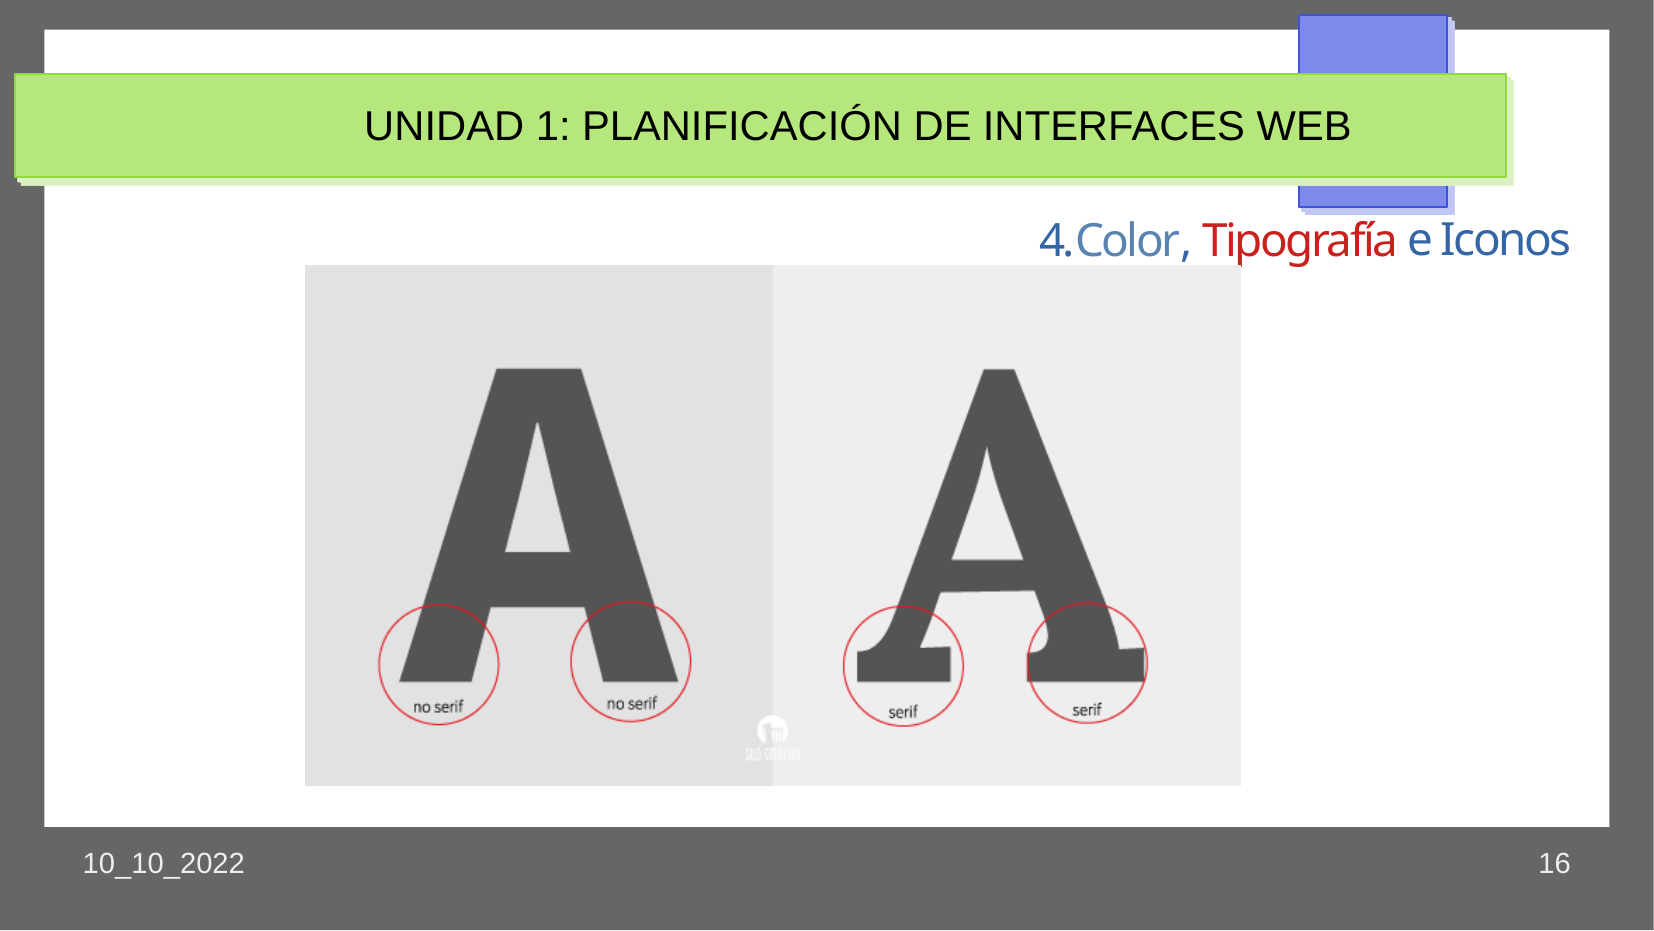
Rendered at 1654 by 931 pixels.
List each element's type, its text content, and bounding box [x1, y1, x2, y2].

subtitle [88, 206, 1123, 739]
picture [305, 265, 1241, 786]
title UNIDAD 1: PLANIFICACIÓN DE INTERFACES WEB [29, 73, 1447, 178]
text_box 4.Color, Tipografía e Iconos [96, 206, 1572, 842]
